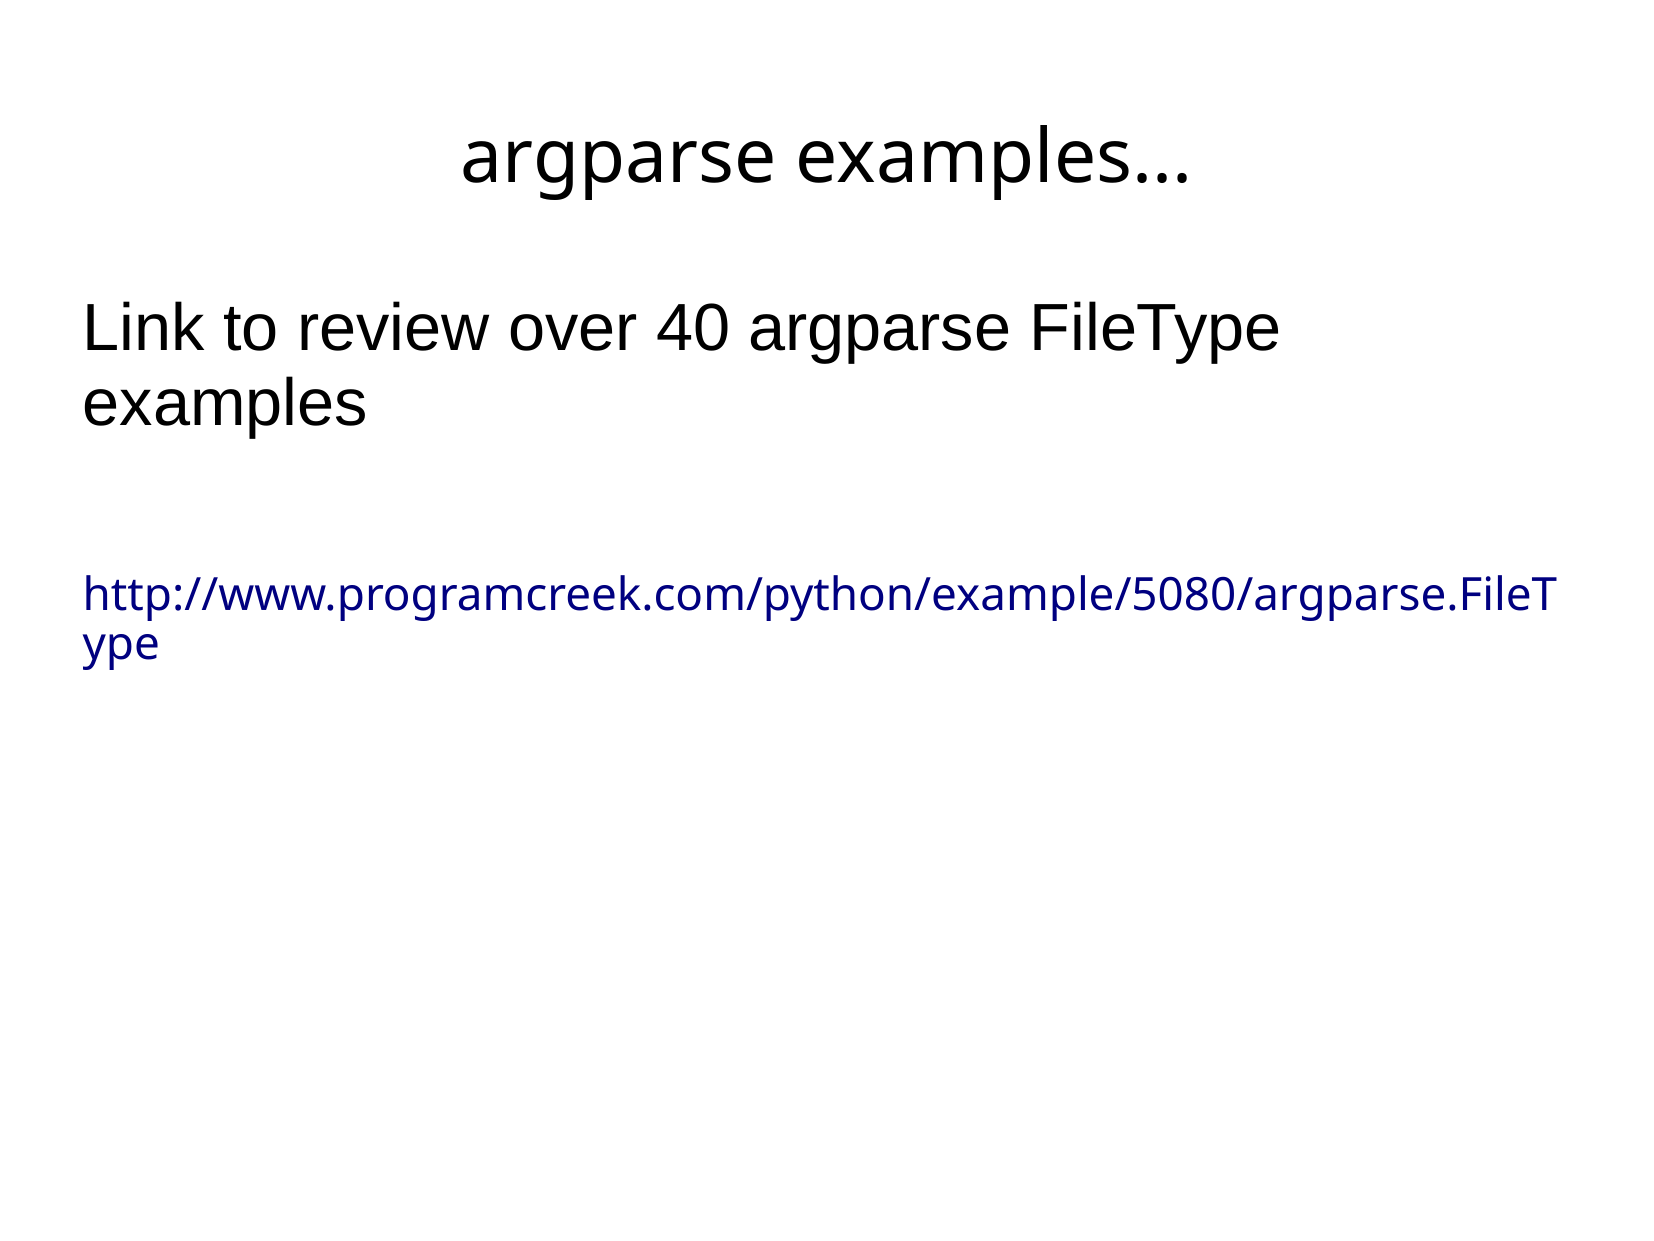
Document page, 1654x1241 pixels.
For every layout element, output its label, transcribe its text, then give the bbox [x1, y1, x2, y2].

list Link to review over 40 argparse FileType examples http://www.programcreek.com/python/example/5080/argparse.FileType [82, 290, 1571, 1010]
title argparse examples... [82, 49, 1571, 257]
